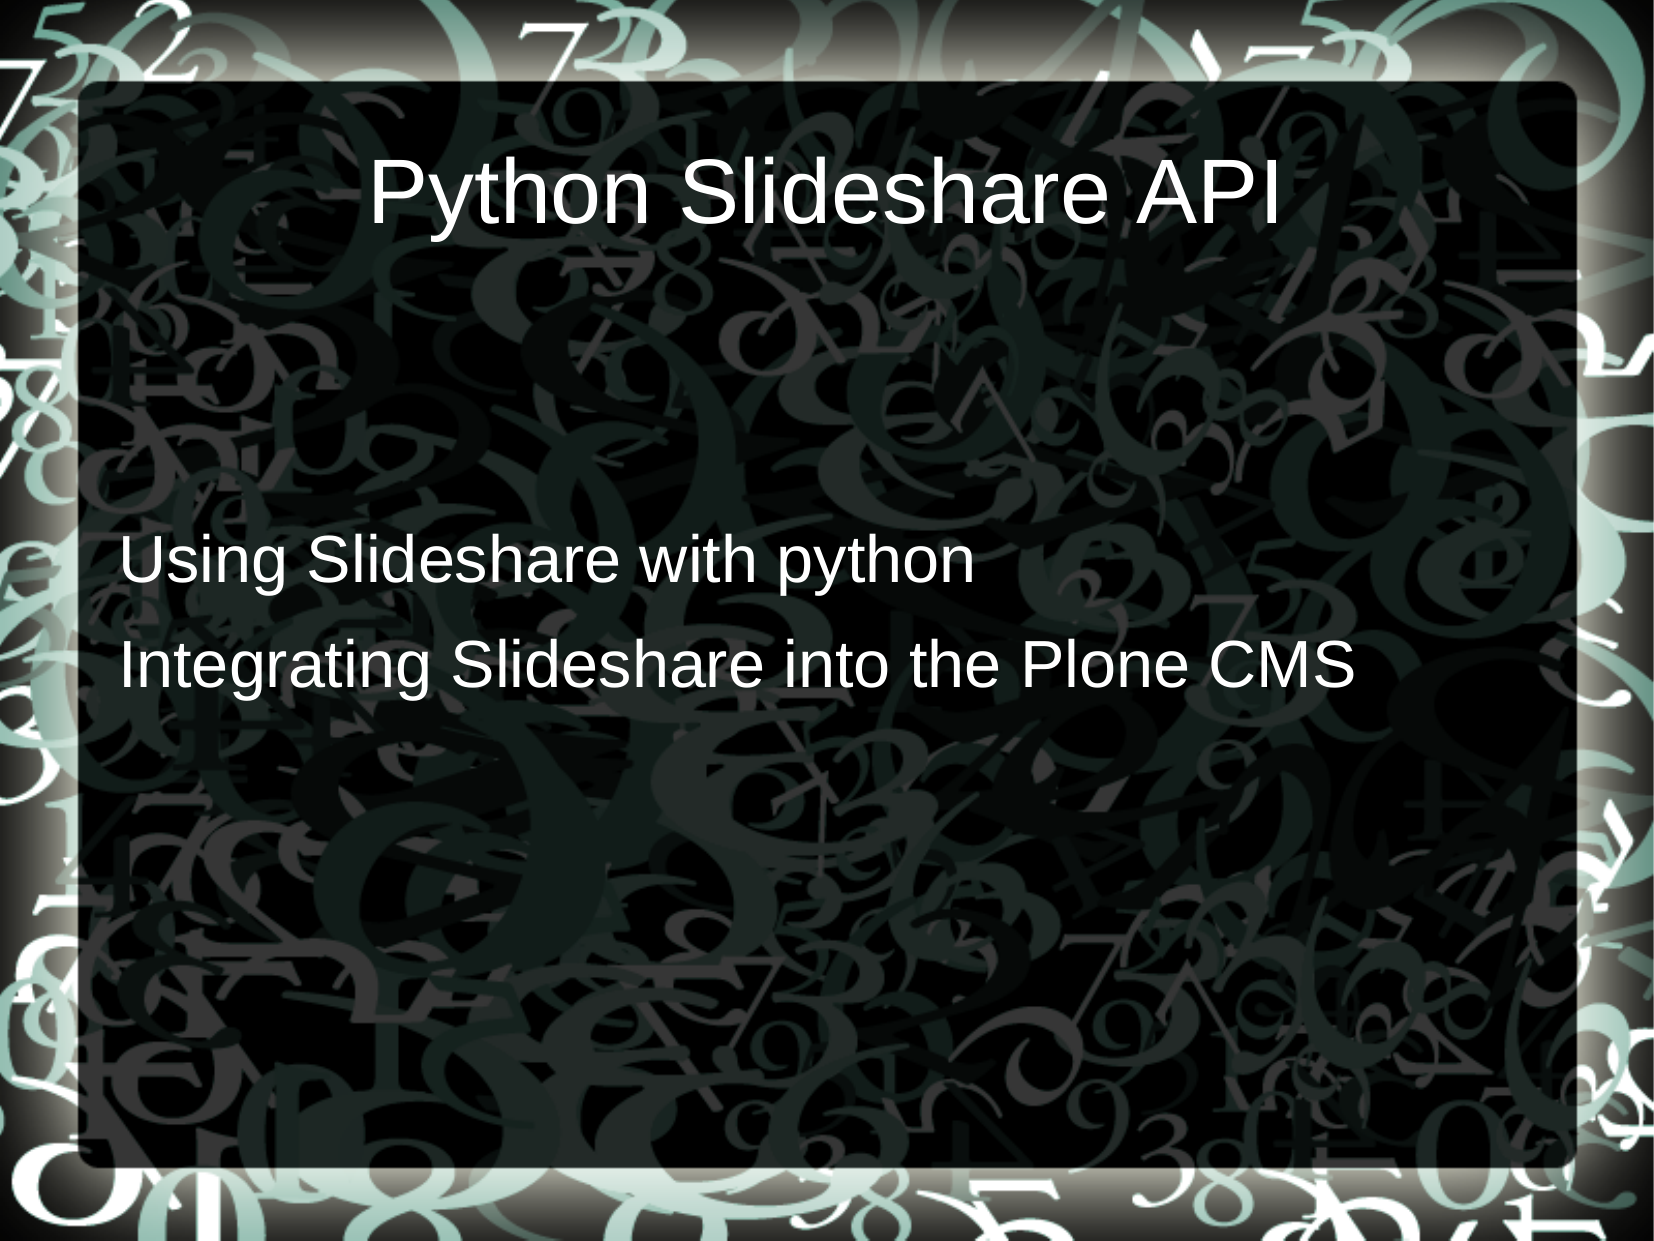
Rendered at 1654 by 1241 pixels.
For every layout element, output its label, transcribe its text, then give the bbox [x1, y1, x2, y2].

list Using Slideshare with python Integrating Slideshare into the Plone CMS [118, 313, 1542, 1133]
picture [0, 0, 1654, 1241]
title Python Slideshare API [82, 88, 1571, 296]
